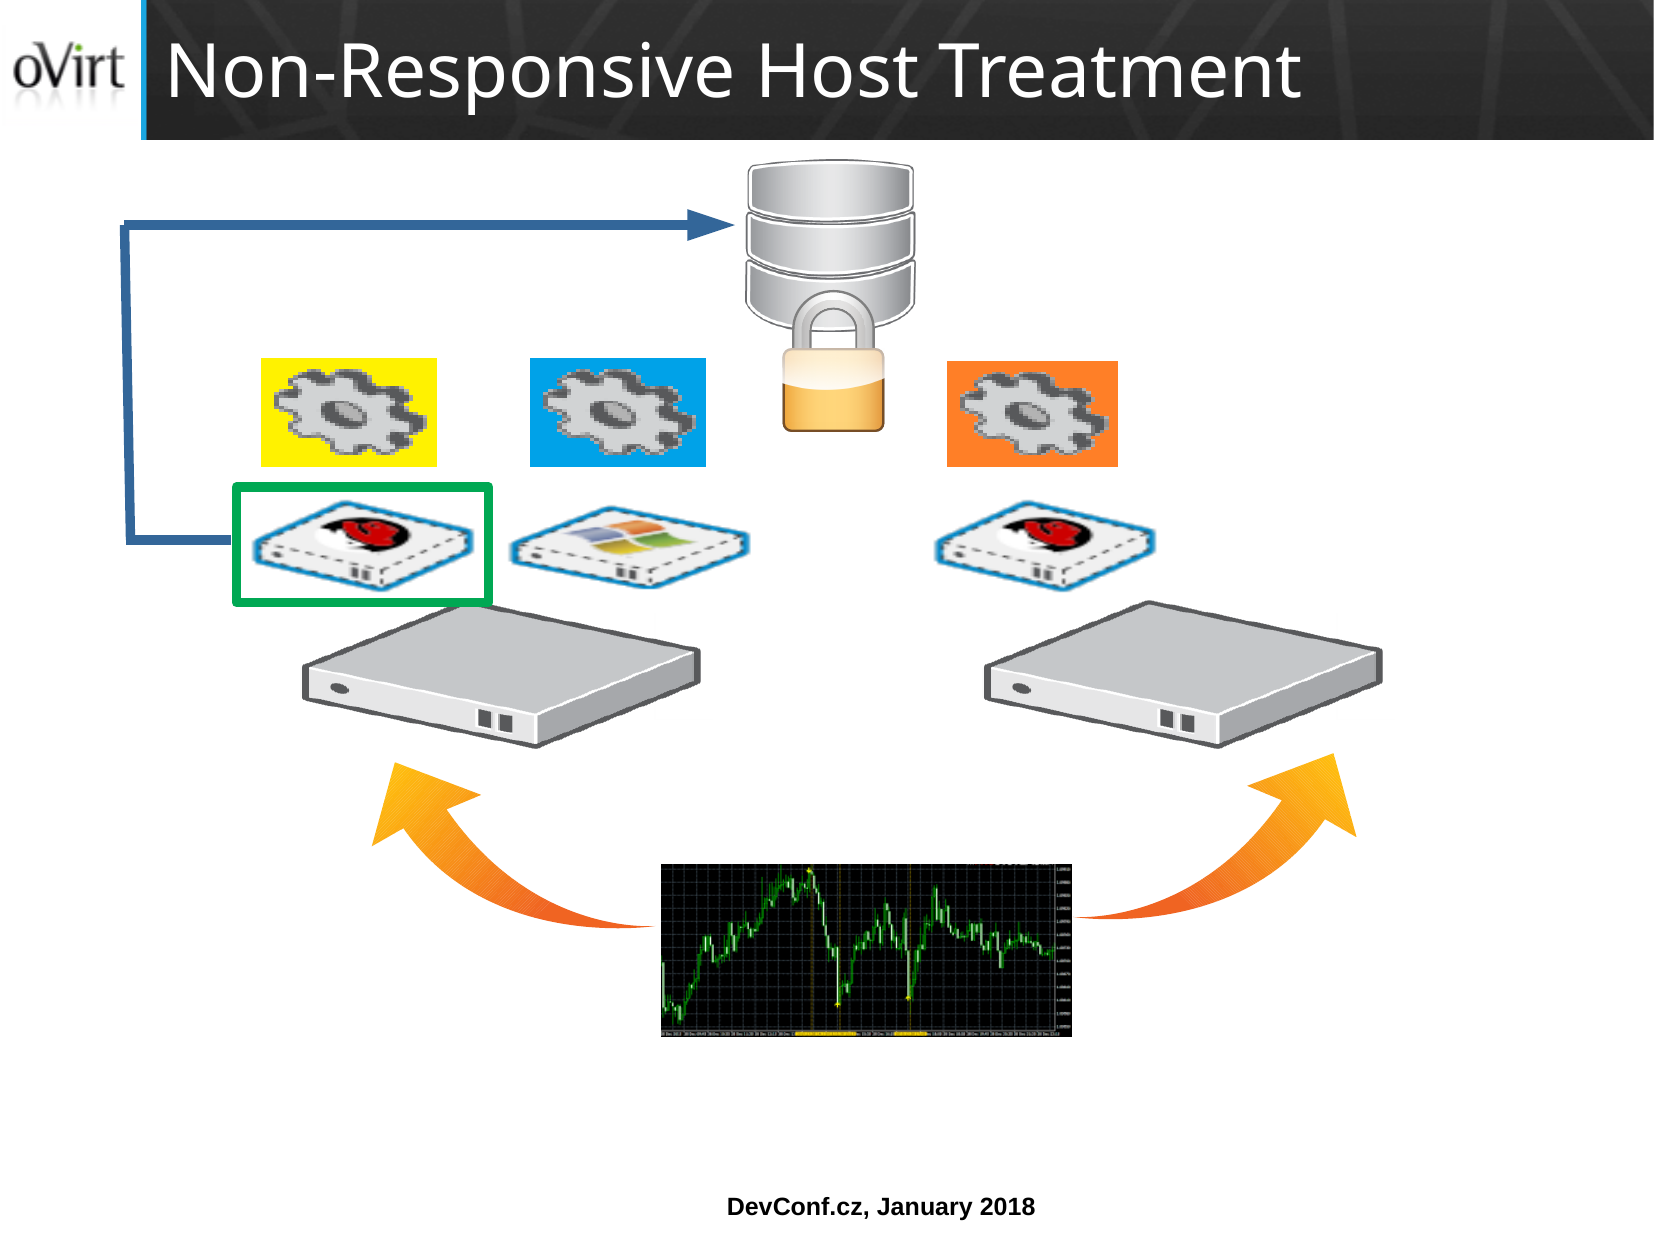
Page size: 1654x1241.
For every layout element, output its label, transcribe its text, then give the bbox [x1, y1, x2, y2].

picture [947, 361, 1118, 467]
picture [241, 491, 484, 598]
picture [369, 760, 658, 933]
title Non-Responsive Host Treatment [164, 11, 1653, 126]
picture [745, 159, 916, 441]
picture [544, 370, 695, 454]
picture [261, 485, 764, 758]
picture [0, 0, 1654, 140]
picture [661, 491, 1432, 1037]
picture [261, 358, 437, 467]
